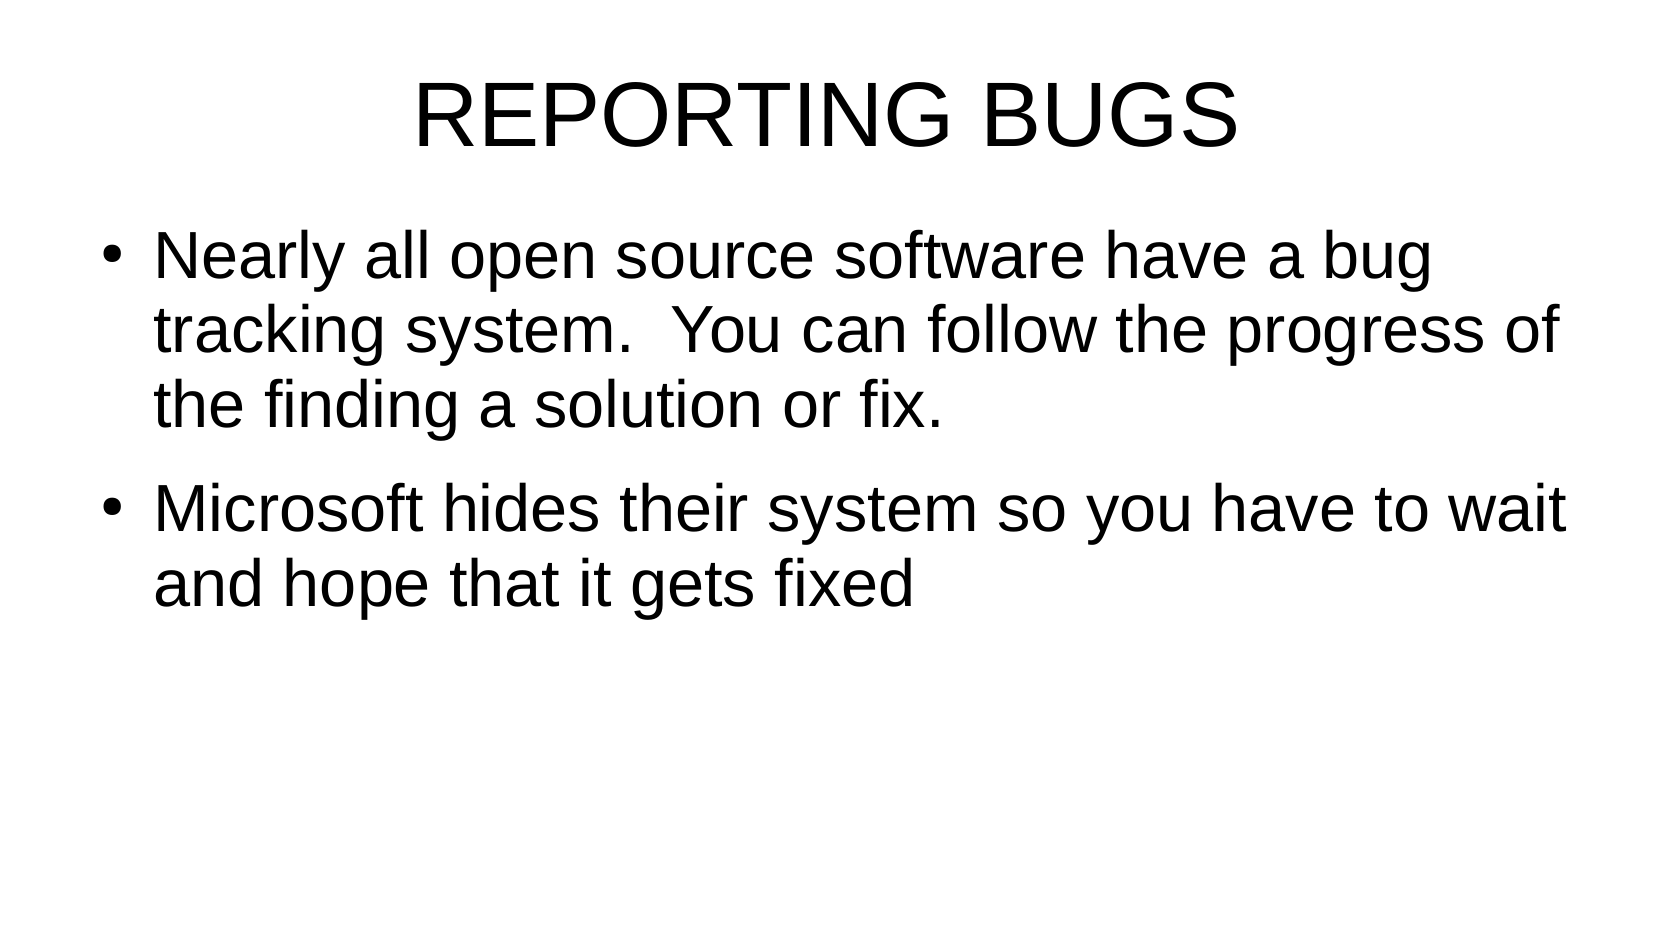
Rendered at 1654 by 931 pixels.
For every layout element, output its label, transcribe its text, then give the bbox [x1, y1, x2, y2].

title REPORTING BUGS [82, 37, 1571, 193]
list Nearly all open source software have a bug tracking system. You can follow the progress of the finding a solution or fix. Microsoft hides their system so you have to wait and hope that it gets fixed [82, 217, 1571, 758]
